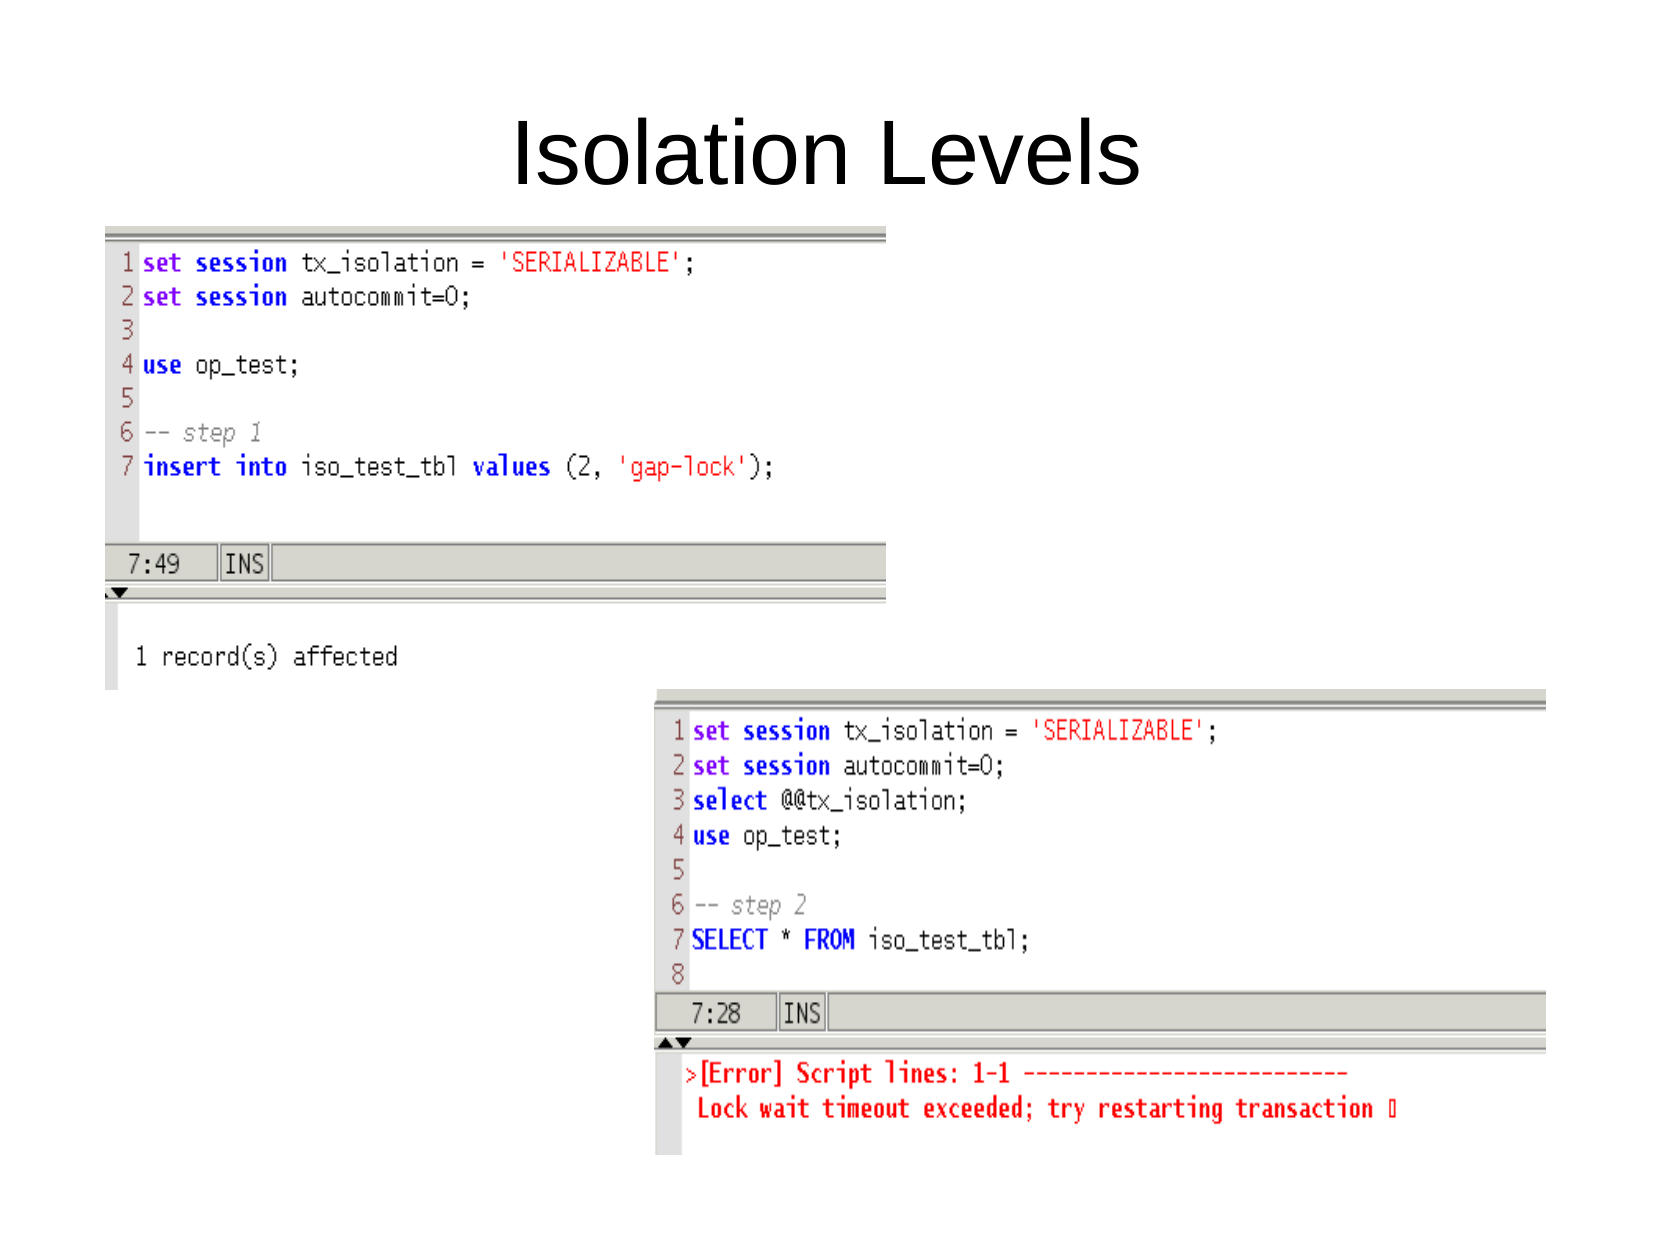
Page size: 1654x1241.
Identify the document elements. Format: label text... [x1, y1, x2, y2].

title Isolation Levels [82, 49, 1571, 257]
picture [105, 226, 1546, 1156]
